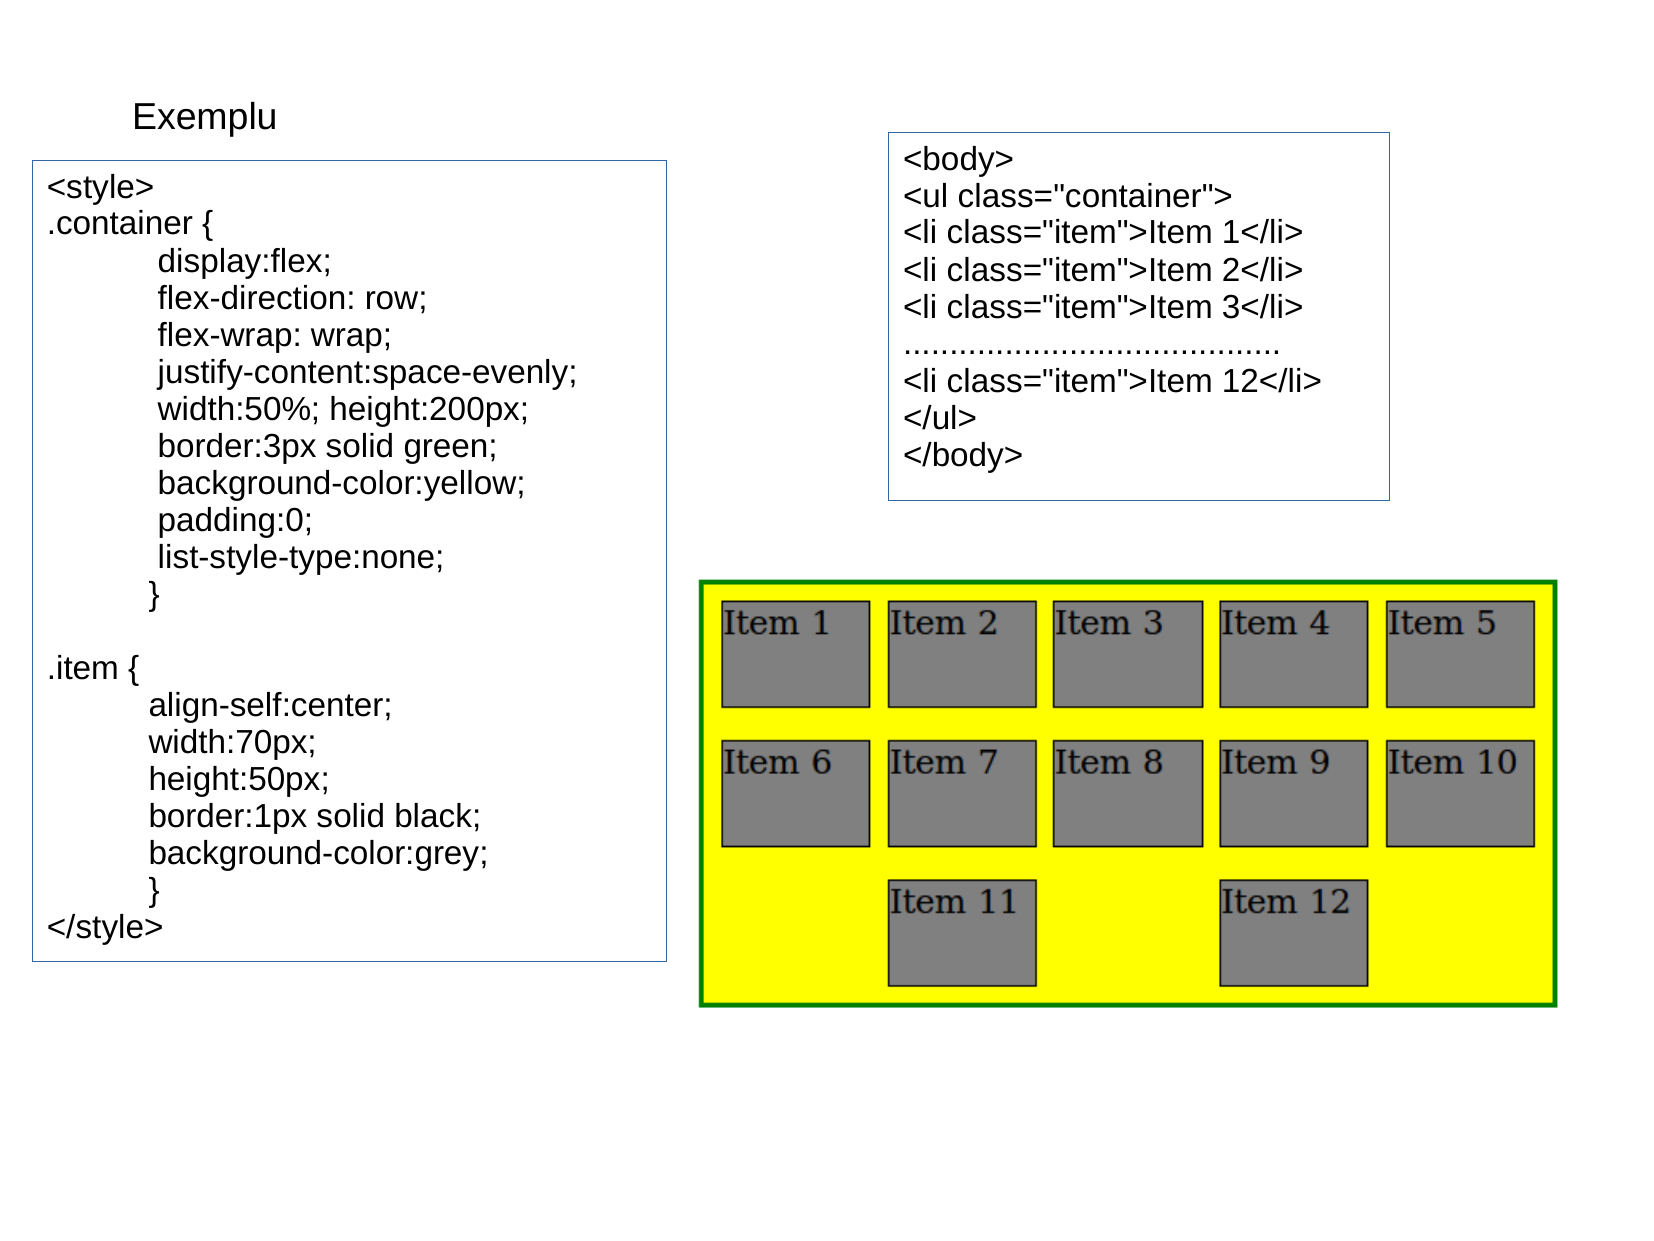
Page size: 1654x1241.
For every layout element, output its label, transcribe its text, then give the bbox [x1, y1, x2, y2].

picture [688, 556, 1649, 1072]
text_box <body> <ul class="container"> <li class="item">Item 1</li> <li class="item">Item 2</li> <li class="item">Item 3</li> ......................................... <li class="item">Item 12</li> </ul> </body> [888, 132, 1390, 501]
text_box <style> .container { display:flex; flex-direction: row; flex-wrap: wrap; justify-content:space-evenly; width:50%; height:200px; border:3px solid green; background-color:yellow; padding:0; list-style-type:none; } .item { align-self:center; width:70px; height:50px; border:1px solid black; background-color:grey; } </style> [32, 160, 667, 962]
text_box Exemplu [117, 88, 293, 146]
